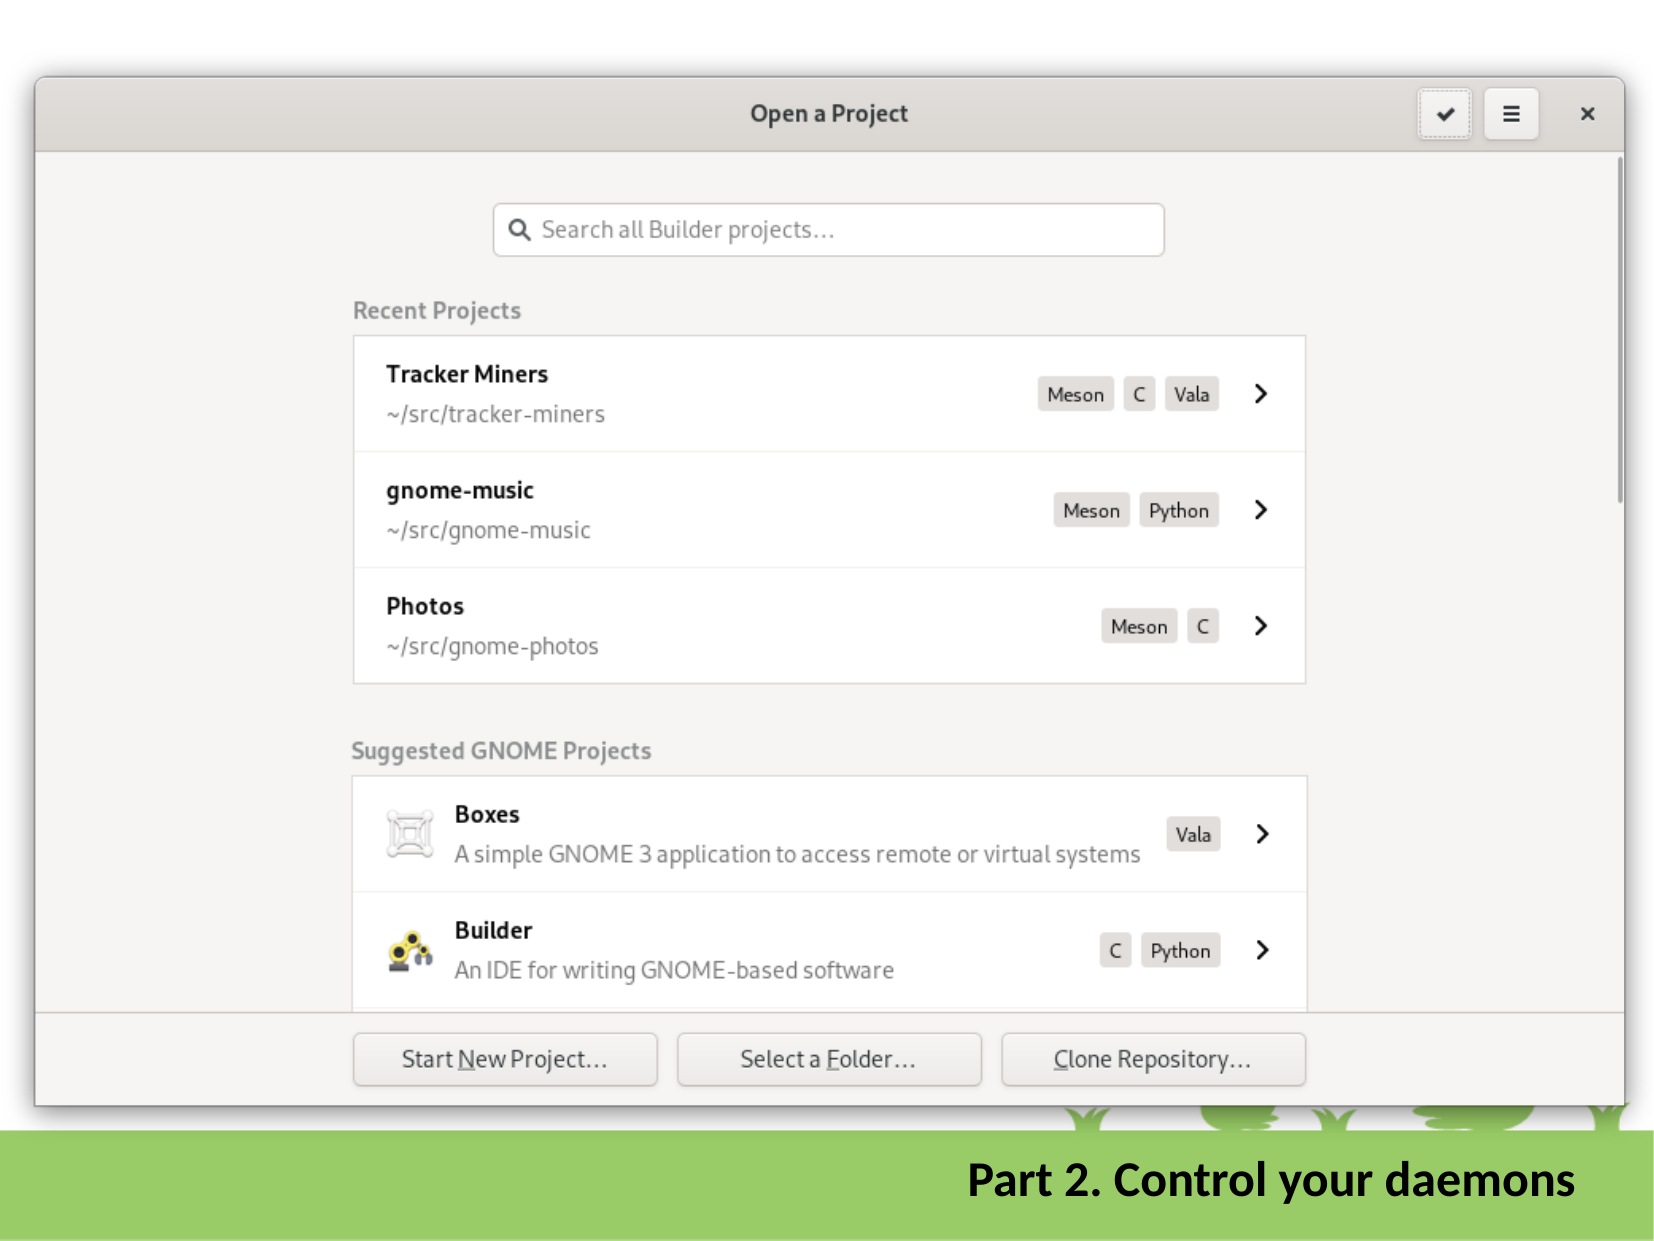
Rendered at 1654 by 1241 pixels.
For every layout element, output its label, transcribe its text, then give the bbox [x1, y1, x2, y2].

picture [0, 0, 1654, 1241]
text_box Part 2. Control your daemons [874, 1151, 1614, 1217]
